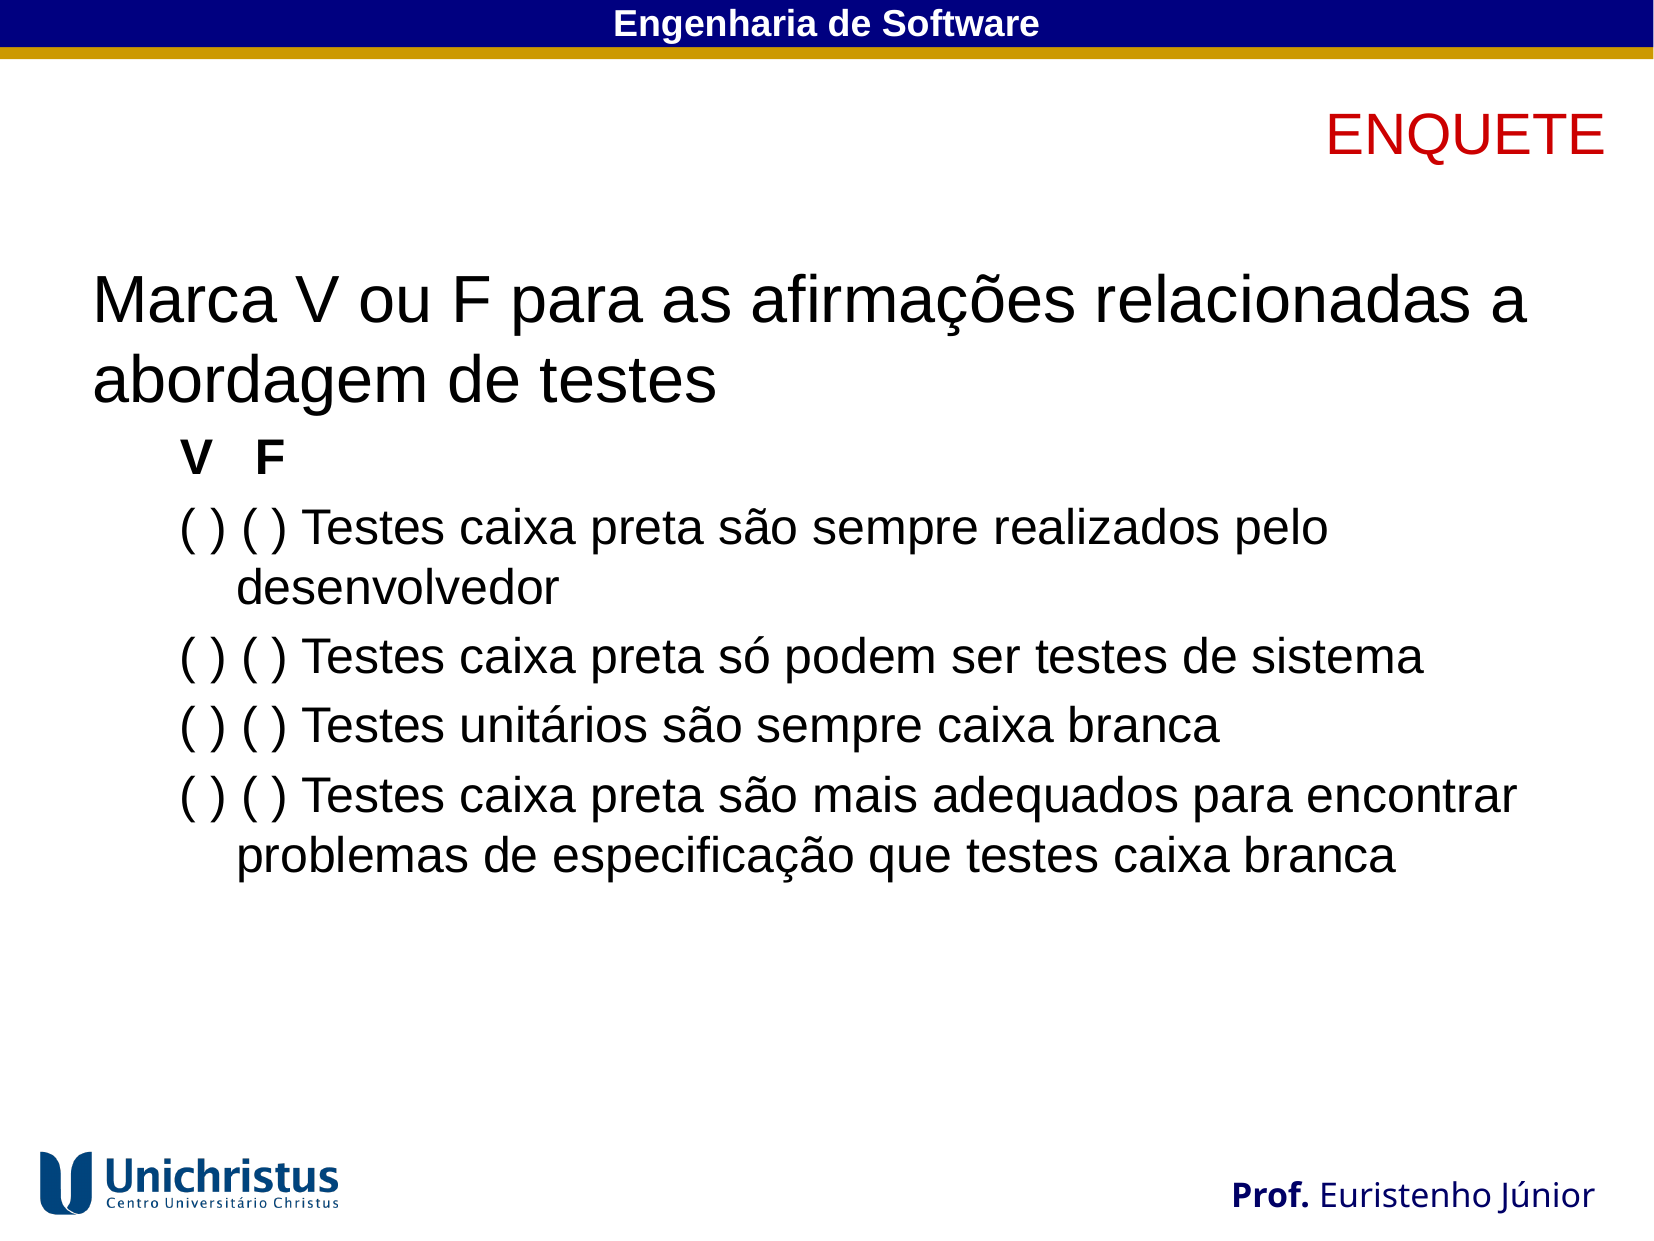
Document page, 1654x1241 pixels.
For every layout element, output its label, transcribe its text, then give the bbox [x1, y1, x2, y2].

list Marca V ou F para as afirmações relacionadas a abordagem de testes V F ( ) ( ) Testes caixa preta são sempre realizados pelo desenvolvedor ( ) ( ) Testes caixa preta só podem ser testes de sistema ( ) ( ) Testes unitários são sempre caixa branca ( ) ( ) Testes caixa preta são mais adequados para encontrar problemas de especificação que testes caixa branca [14, 248, 1583, 959]
picture [35, 1148, 343, 1217]
text_box Prof. Euristenho Júnior [1216, 1163, 1654, 1224]
text_box Engenharia de Software [0, 0, 1654, 48]
text_box ENQUETE [1311, 94, 1622, 189]
text_box [0, 48, 1654, 60]
